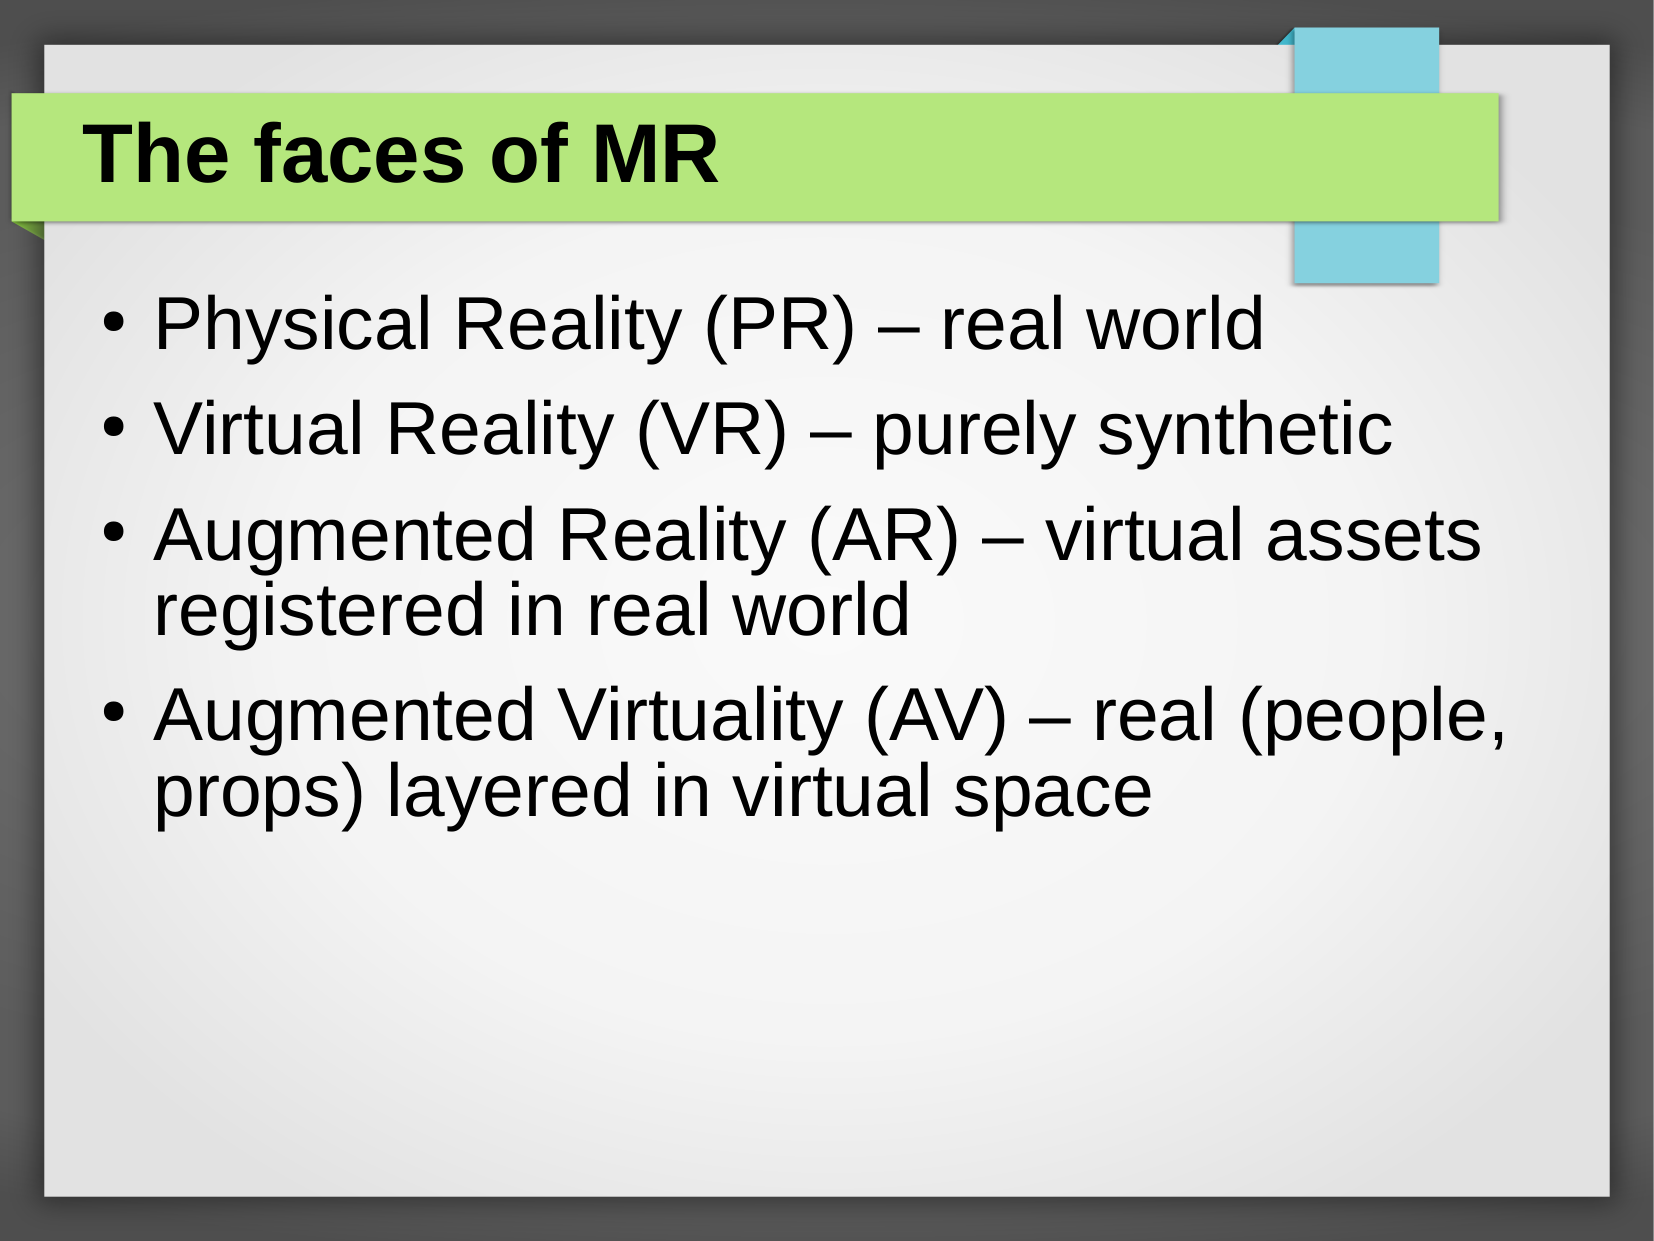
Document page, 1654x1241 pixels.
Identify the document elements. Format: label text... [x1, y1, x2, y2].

title The faces of MR [82, 94, 1264, 213]
picture [0, 0, 1654, 1241]
list Physical Reality (PR) – real world Virtual Reality (VR) – purely synthetic Augmented Reality (AR) – virtual assets registered in real world Augmented Virtuality (AV) – real (people, props) layered in virtual space [82, 289, 1571, 1009]
